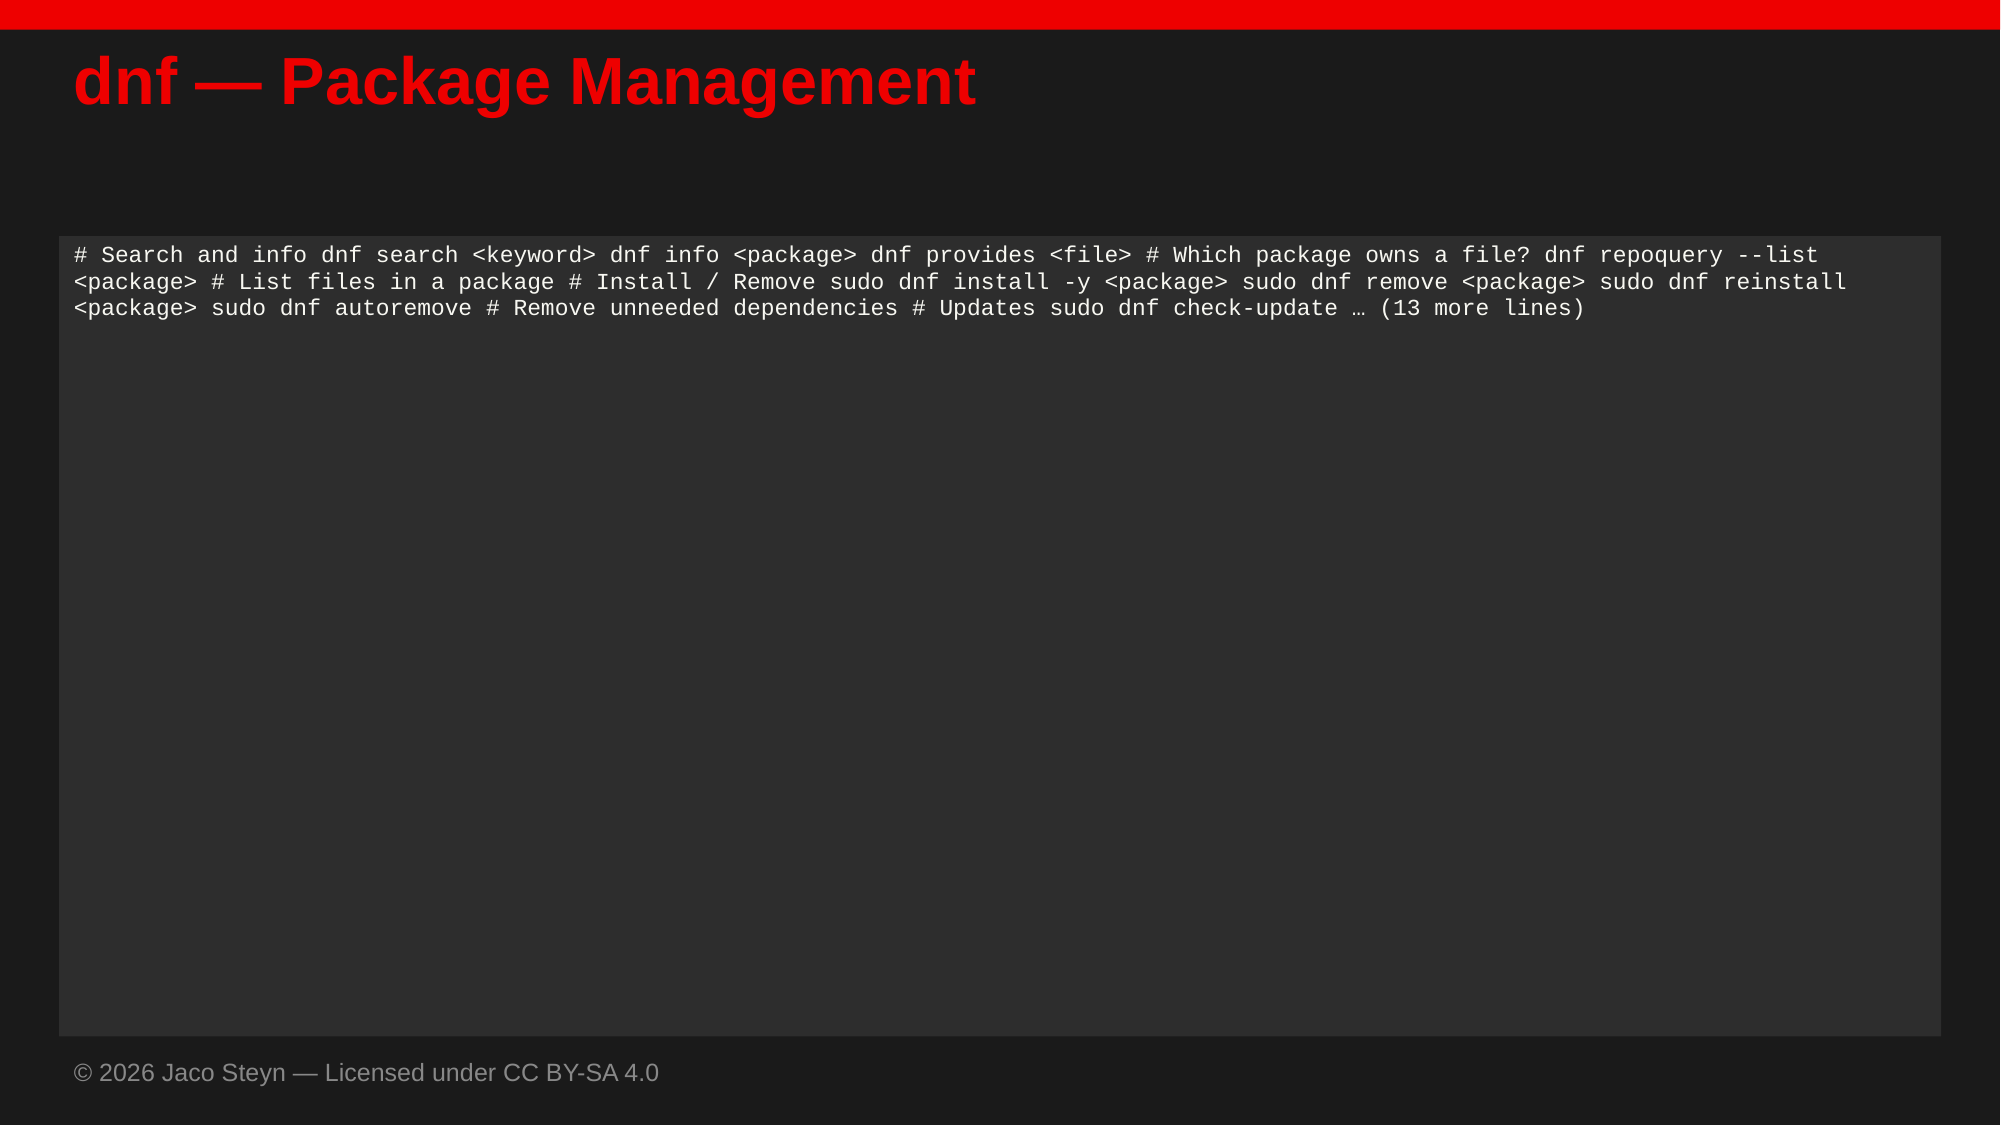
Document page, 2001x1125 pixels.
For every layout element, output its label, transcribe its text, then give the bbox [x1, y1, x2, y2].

text_box © 2026 Jaco Steyn — Licensed under CC BY-SA 4.0 [59, 1051, 1942, 1093]
text_box dnf — Package Management [59, 36, 1942, 208]
text_box [0, 0, 2001, 30]
text_box # Search and info dnf search <keyword> dnf info <package> dnf provides <file> # Which package owns a file? dnf repoquery --list <package> # List files in a package # Install / Remove sudo dnf install -y <package> sudo dnf remove <package> sudo dnf reinstall <package> sudo dnf autoremove # Remove unneeded dependencies # Updates sudo dnf check-update … (13 more lines) [59, 236, 1942, 1037]
